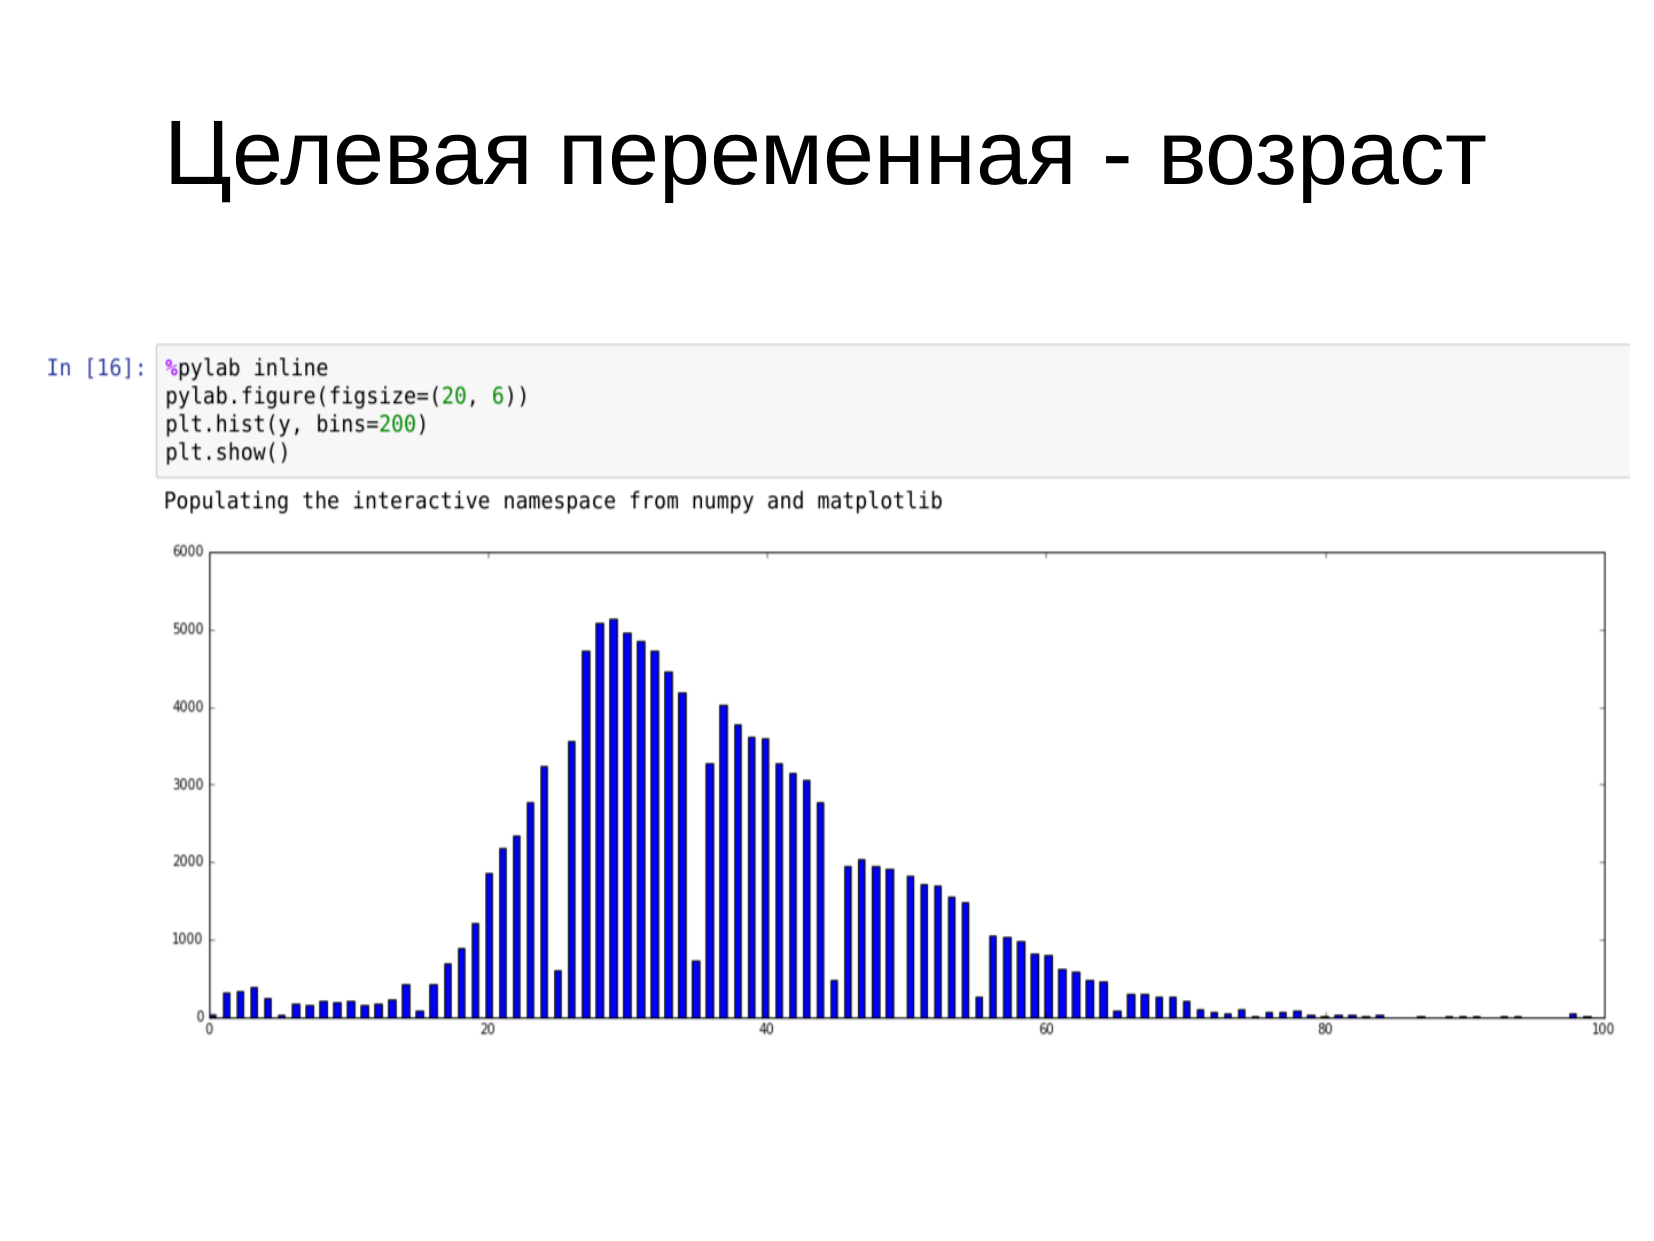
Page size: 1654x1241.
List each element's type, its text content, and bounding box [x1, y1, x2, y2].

picture [23, 342, 1630, 1063]
title Целевая переменная - возраст [82, 49, 1571, 257]
